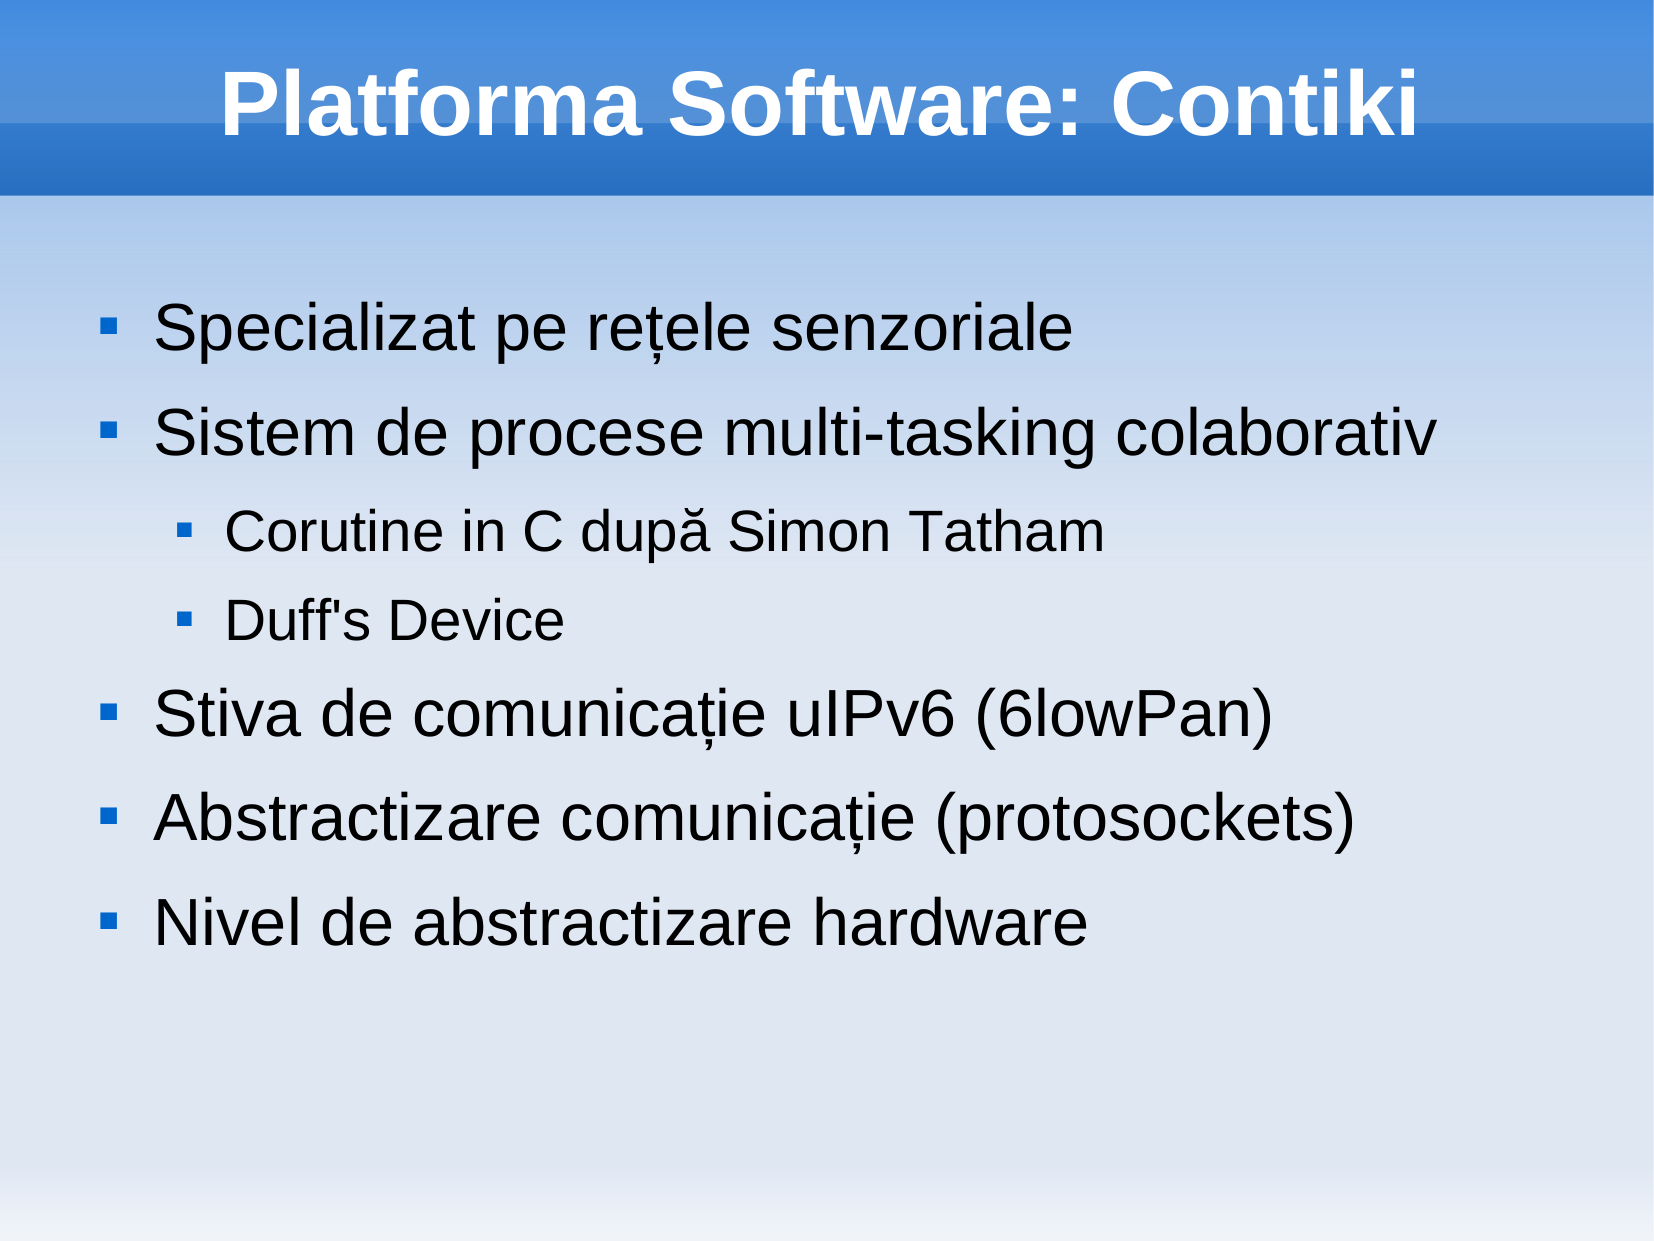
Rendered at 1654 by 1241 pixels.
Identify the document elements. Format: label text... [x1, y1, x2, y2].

list Specializat pe rețele senzoriale Sistem de procese multi-tasking colaborativ Corutine in C după Simon Tatham Duff's Device Stiva de comunicație uIPv6 (6lowPan) Abstractizare comunicație (protosockets) Nivel de abstractizare hardware [82, 290, 1571, 1094]
title Platforma Software: Contiki [76, 7, 1565, 200]
picture [0, 0, 1654, 1241]
